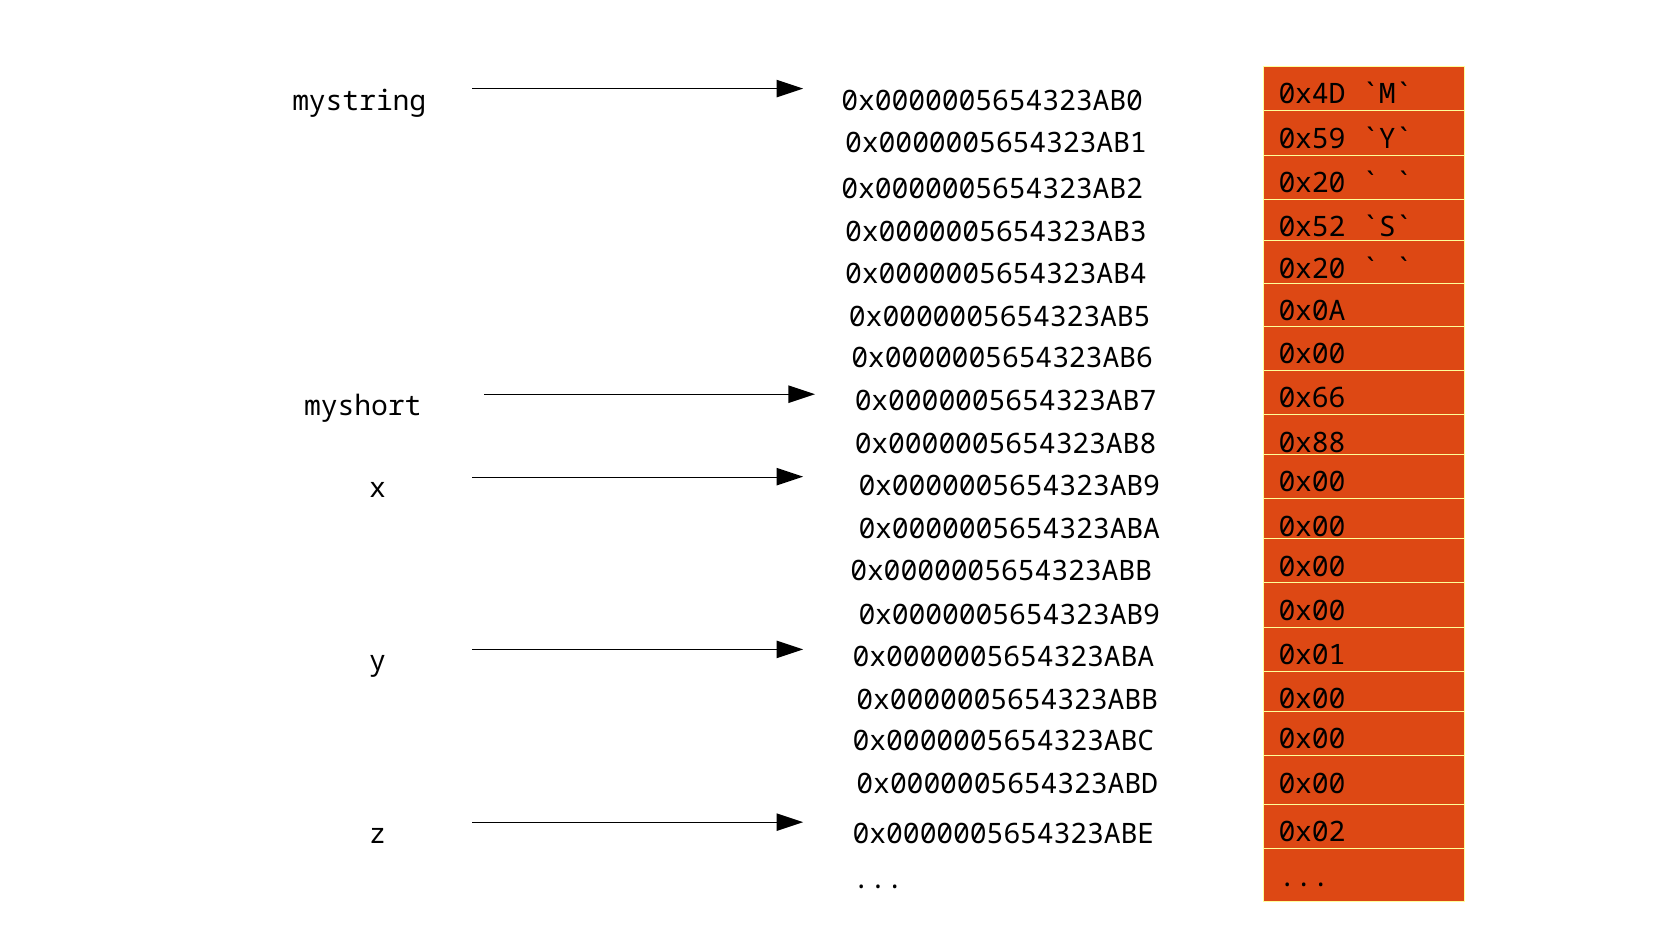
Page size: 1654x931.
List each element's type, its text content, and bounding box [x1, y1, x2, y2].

text_box 0x0000005654323AB6 [836, 330, 1272, 379]
text_box 0x00 [1269, 326, 1465, 370]
text_box 0x0000005654323AB2 [826, 161, 1262, 209]
text_box mystring [277, 72, 488, 121]
text_box 0x00 [1263, 538, 1465, 582]
text_box 0x0000005654323AB9 [843, 458, 1263, 500]
text_box 0x66 [1272, 370, 1465, 414]
text_box x [354, 460, 438, 509]
text_box 0x00 [1263, 711, 1465, 755]
text_box 0x0A [1266, 283, 1465, 326]
text_box 0x59 `Y` [1263, 110, 1465, 155]
text_box 0x0000005654323AB8 [840, 415, 1275, 464]
text_box 0x00 [1263, 755, 1465, 804]
text_box 0x0000005654323AB7 [840, 373, 1275, 415]
text_box 0x0000005654323ABD [841, 756, 1263, 804]
text_box 0x52 `S` [1263, 199, 1465, 240]
text_box 0x00 [1263, 454, 1465, 498]
text_box z [354, 806, 438, 854]
text_box 0x0000005654323AB1 [830, 115, 1266, 163]
text_box 0x20 ` ` [1263, 155, 1465, 199]
text_box 0x0000005654323ABA [843, 500, 1263, 543]
text_box 0x0000005654323ABB [841, 671, 1263, 713]
text_box 0x0000005654323ABA [837, 629, 1263, 677]
text_box 0x00 [1263, 498, 1465, 538]
text_box 0x01 [1263, 627, 1465, 671]
text_box 0x00 [1263, 582, 1465, 627]
text_box 0x0000005654323ABE [837, 806, 1263, 855]
text_box 0x0000005654323AB3 [830, 203, 1266, 246]
text_box 0x0000005654323AB9 [843, 586, 1263, 629]
text_box ... [1263, 848, 1465, 897]
text_box 0x0000005654323ABC [837, 713, 1263, 762]
text_box 0x88 [1275, 414, 1465, 454]
text_box 0x0000005654323ABB [835, 543, 1263, 592]
text_box 0x4D `M` [1263, 66, 1465, 110]
text_box 0x00 [1263, 671, 1465, 711]
text_box 0x0000005654323AB5 [834, 288, 1269, 337]
text_box ... [838, 850, 936, 899]
text_box 0x20 ` ` [1266, 240, 1465, 283]
text_box y [354, 633, 438, 681]
text_box 0x02 [1263, 804, 1465, 848]
text_box myshort [289, 378, 477, 426]
text_box 0x0000005654323AB4 [830, 246, 1266, 294]
text_box 0x0000005654323AB0 [826, 72, 1262, 121]
